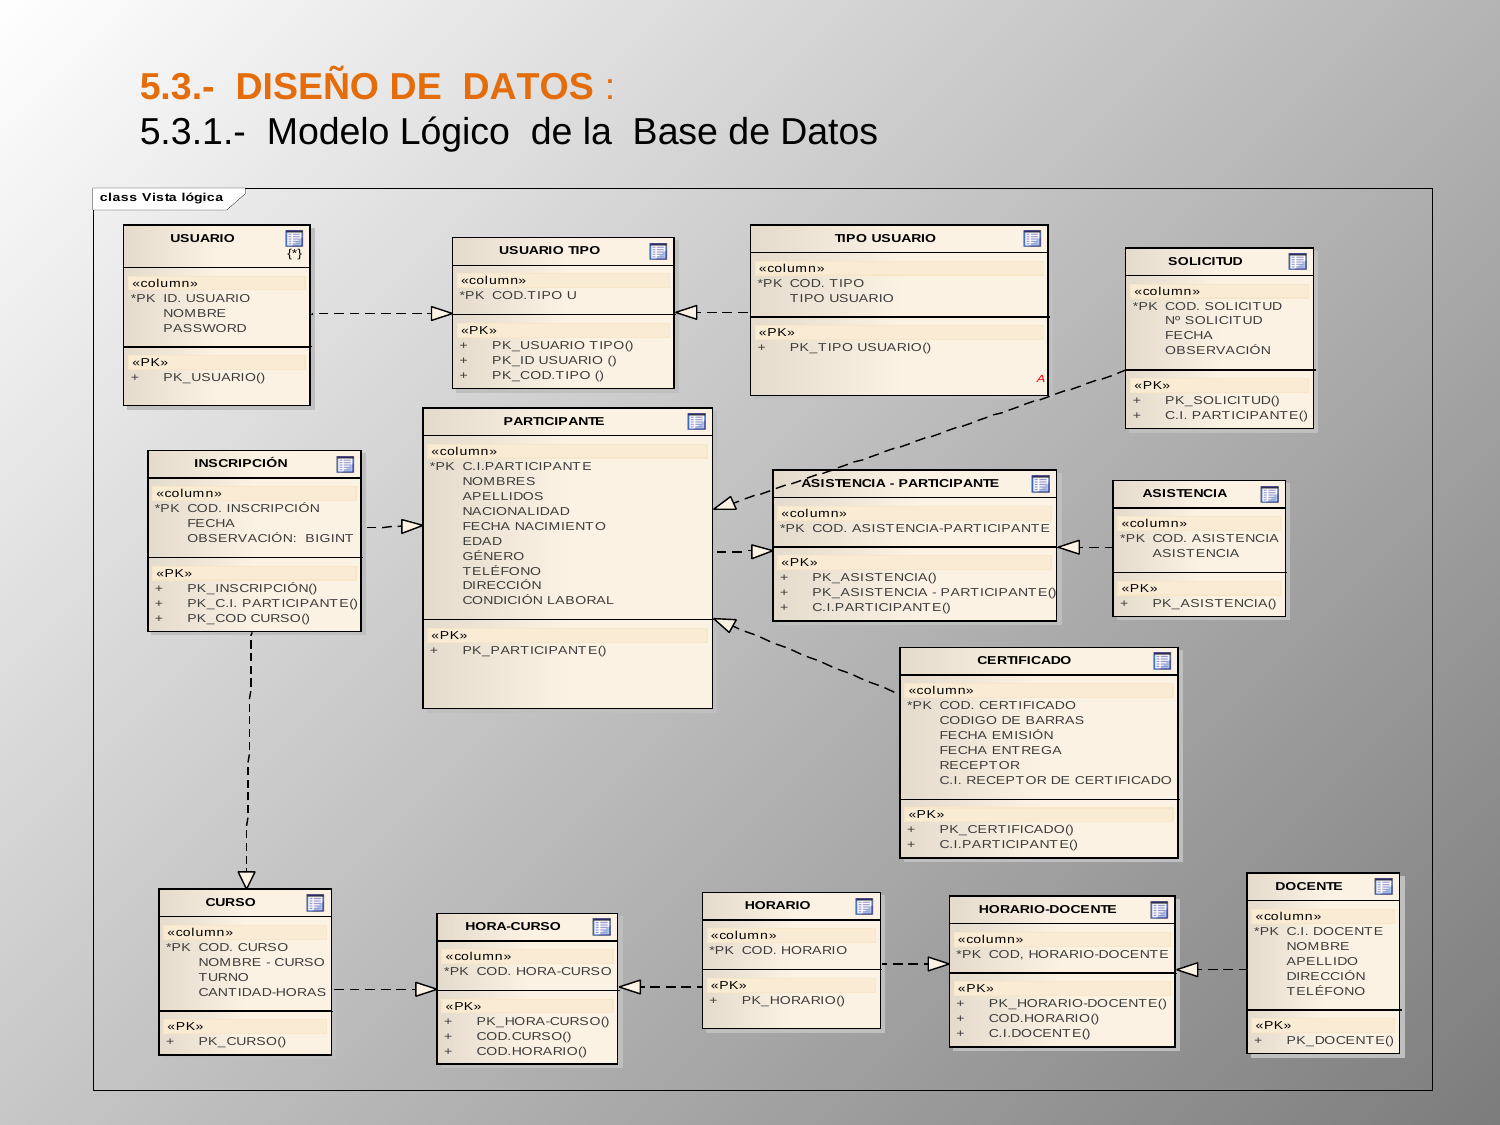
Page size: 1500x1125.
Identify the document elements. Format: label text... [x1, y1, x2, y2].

text_box 5.3.- DISEÑO DE DATOS : 5.3.1.- Modelo Lógico de la Base de Datos [124, 54, 1437, 161]
picture [88, 184, 1437, 1094]
